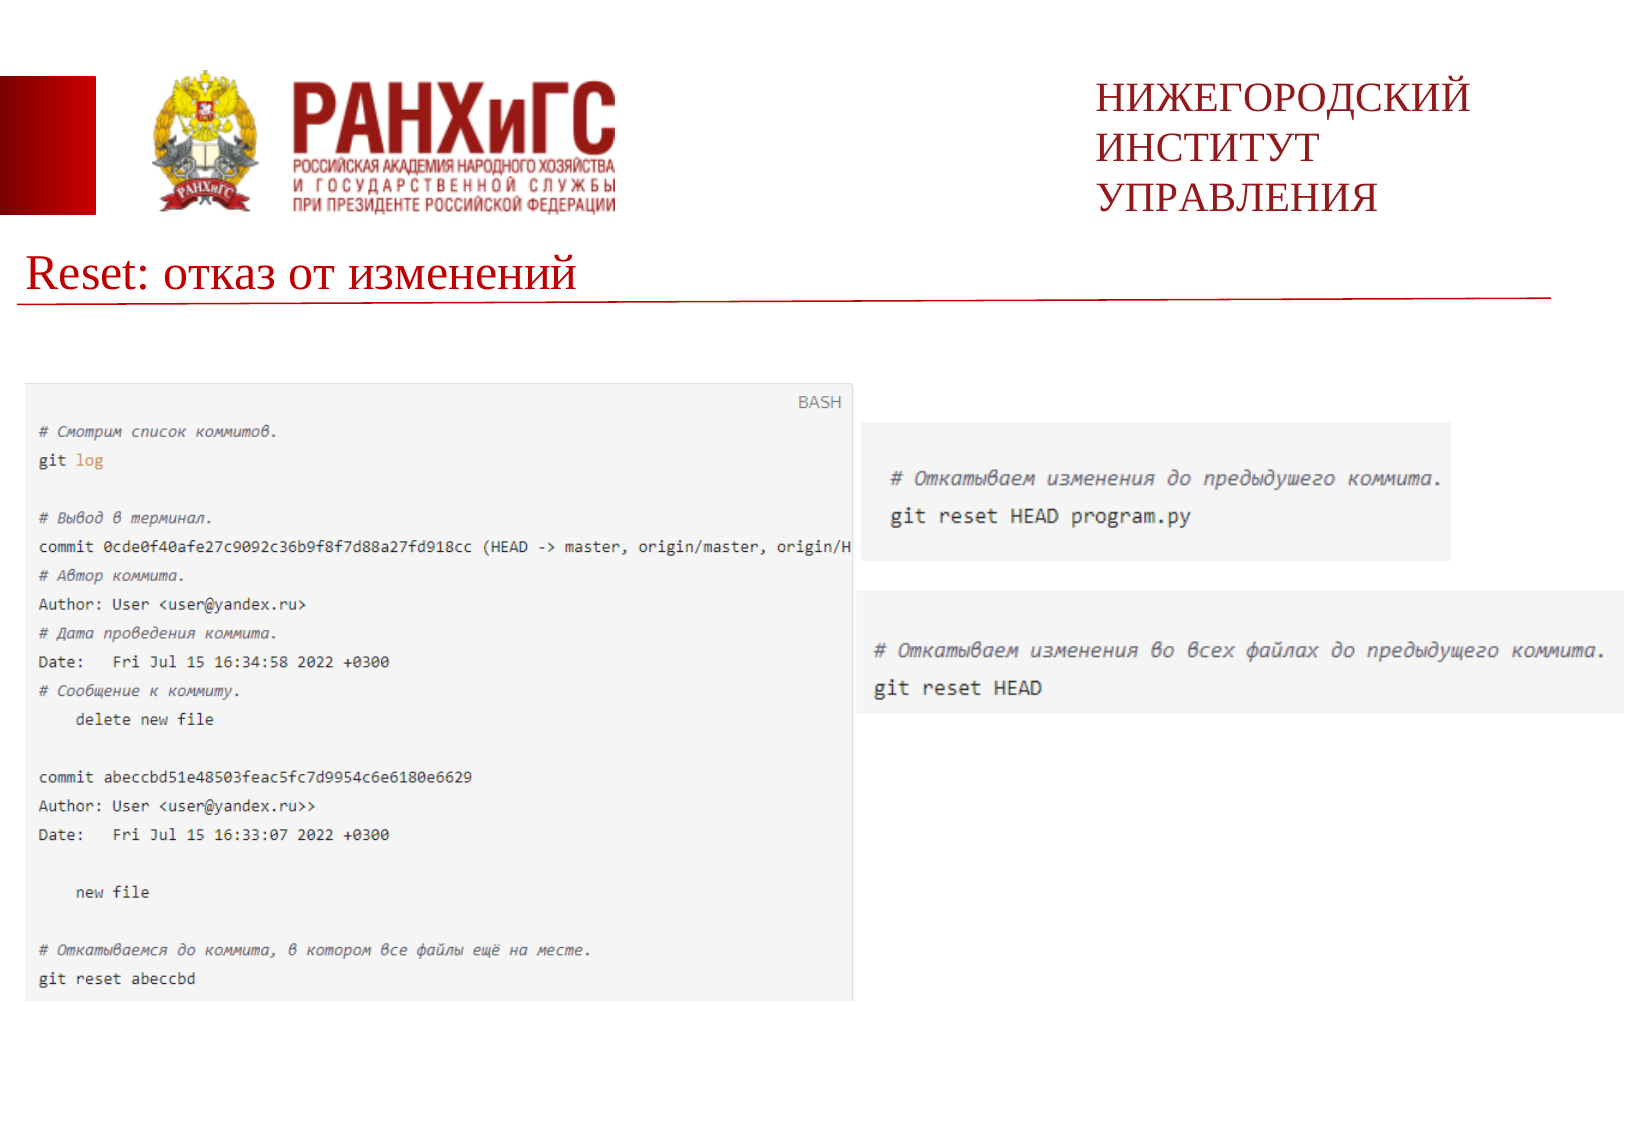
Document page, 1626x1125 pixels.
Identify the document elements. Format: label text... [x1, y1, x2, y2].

picture [25, 383, 1624, 1001]
picture [860, 422, 1451, 562]
text_box [0, 76, 96, 215]
text_box Reset: отказ от изменений [11, 231, 593, 307]
picture [152, 70, 615, 215]
text_box НИЖЕГОРОДСКИЙ ИНСТИТУТ УПРАВЛЕНИЯ [1080, 62, 1487, 228]
